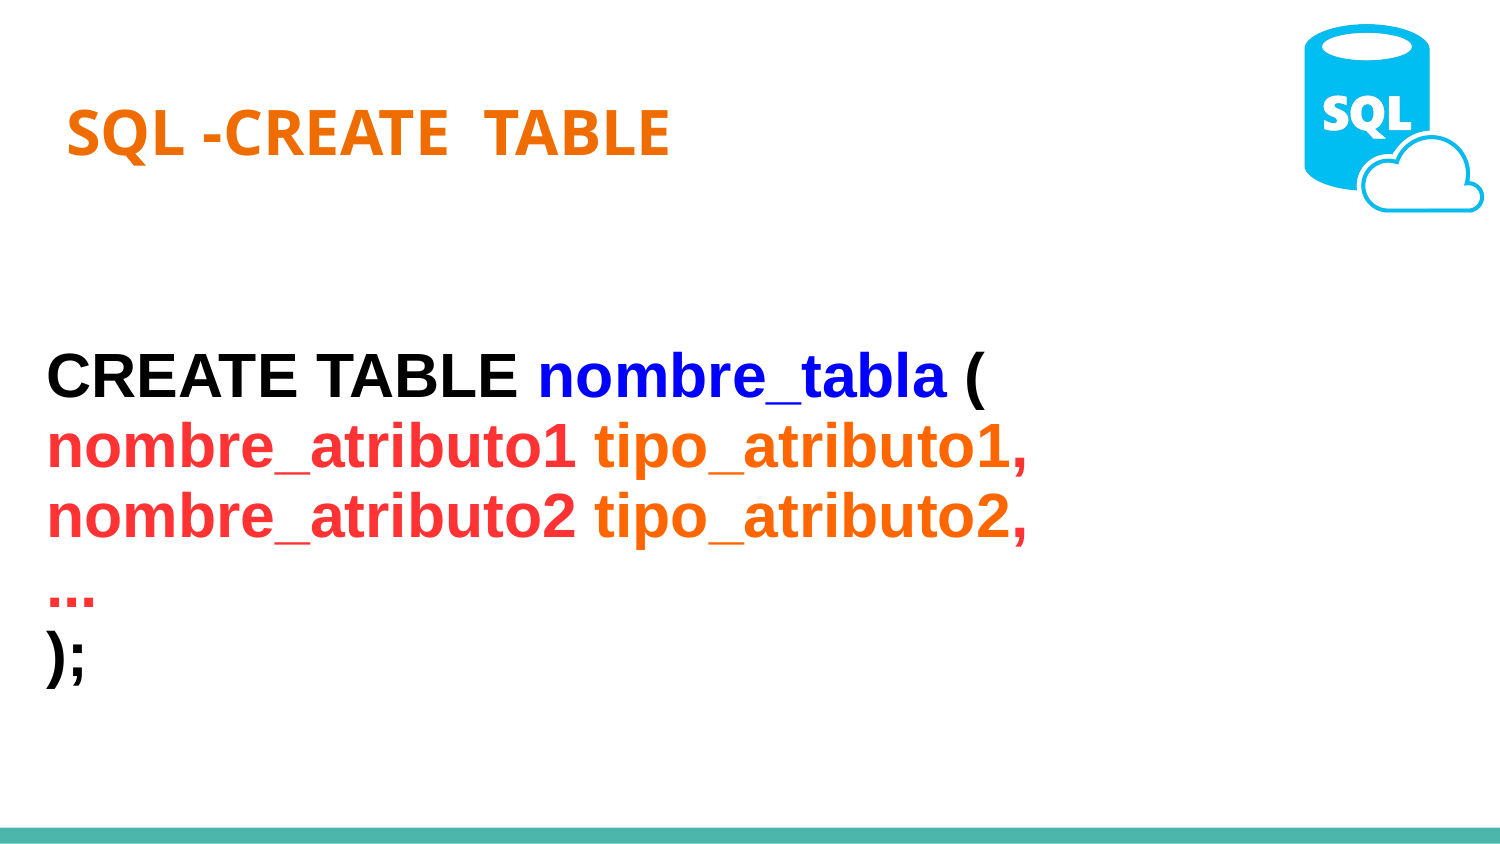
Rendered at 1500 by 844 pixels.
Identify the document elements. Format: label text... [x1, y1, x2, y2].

picture [1299, 23, 1489, 200]
text_box CREATE TABLE nombre_tabla ( nombre_atributo1 tipo_atributo1, nombre_atributo2 tipo_atributo2, ... ); [46, 200, 1500, 761]
title SQL -CREATE TABLE [51, 72, 1299, 189]
picture [1366, 140, 1479, 200]
